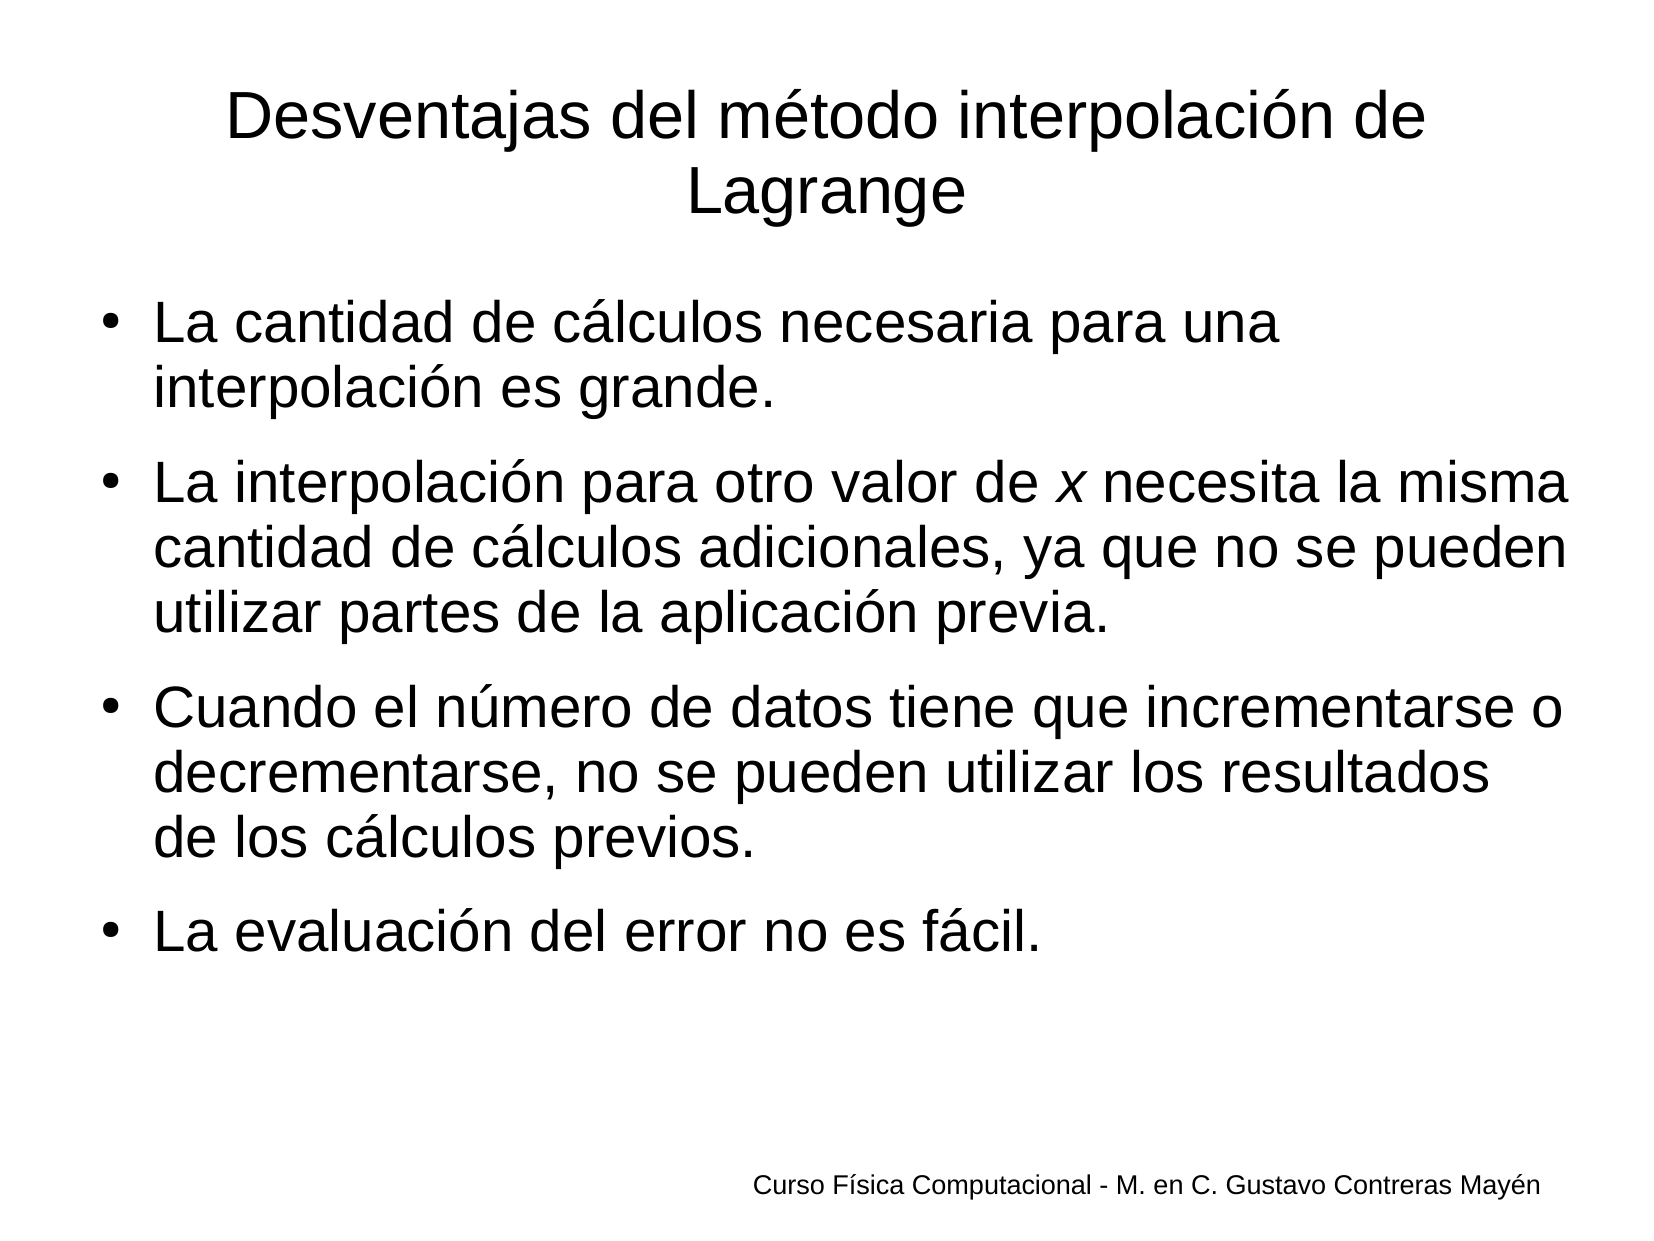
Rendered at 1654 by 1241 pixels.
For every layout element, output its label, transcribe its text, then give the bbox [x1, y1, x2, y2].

list La cantidad de cálculos necesaria para una interpolación es grande. La interpolación para otro valor de x necesita la misma cantidad de cálculos adicionales, ya que no se pueden utilizar partes de la aplicación previa. Cuando el número de datos tiene que incrementarse o decrementarse, no se pueden utilizar los resultados de los cálculos previos. La evaluación del error no es fácil. [82, 290, 1571, 1109]
title Desventajas del método interpolación de Lagrange [82, 49, 1571, 257]
